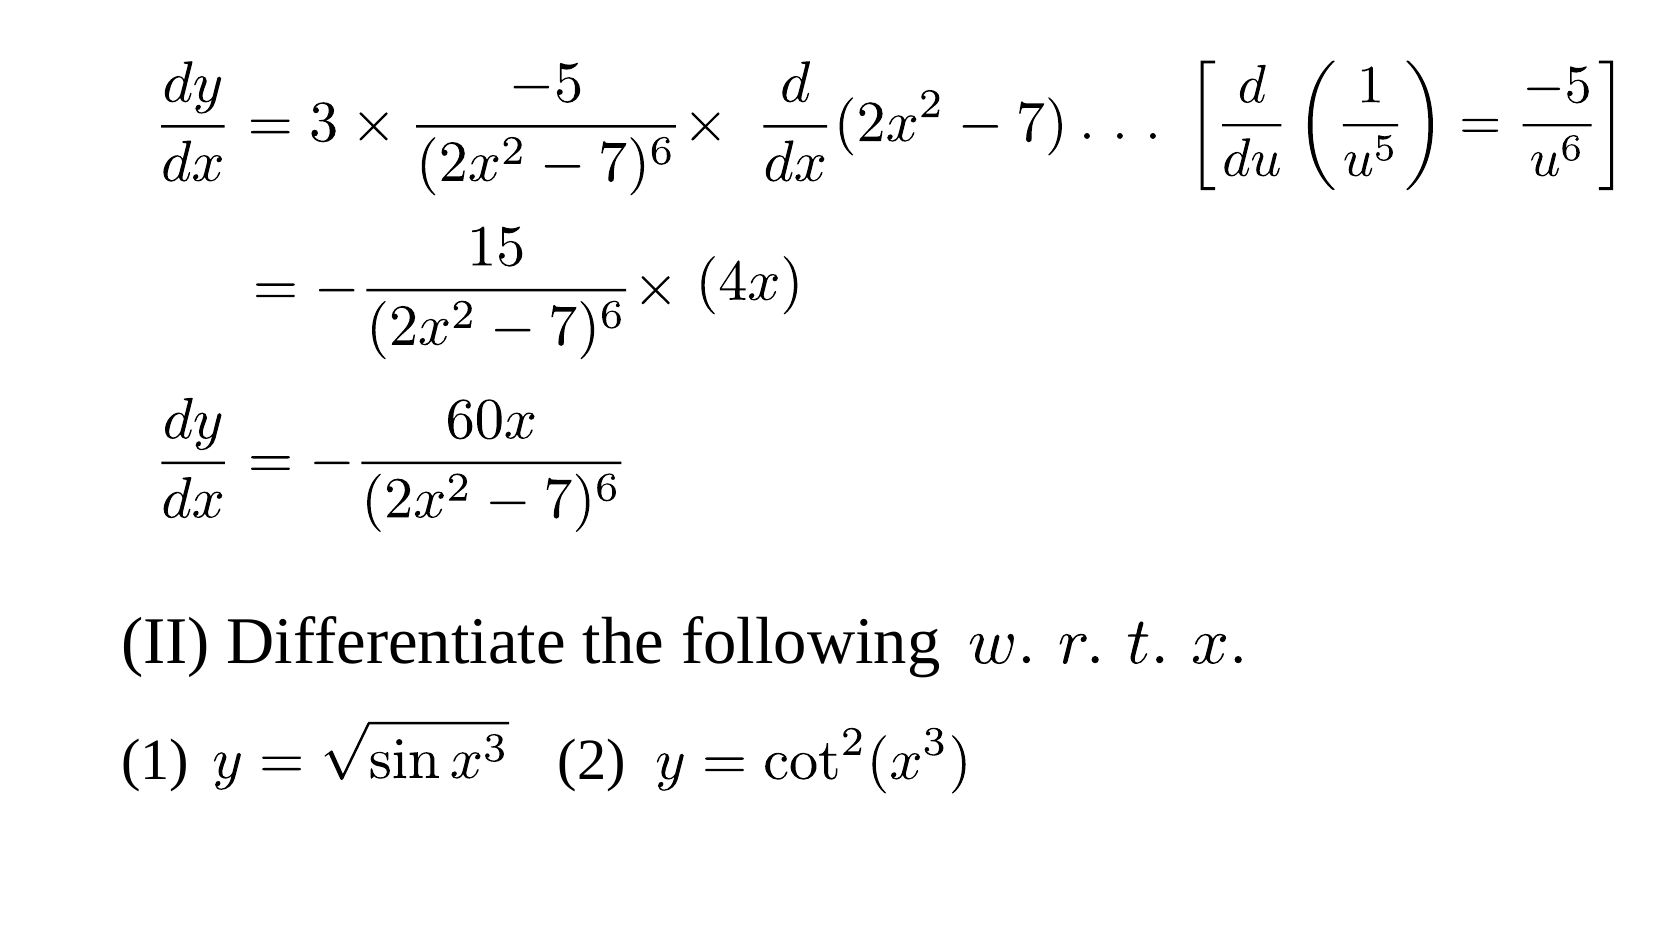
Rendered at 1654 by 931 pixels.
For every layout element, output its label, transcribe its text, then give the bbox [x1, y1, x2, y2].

text_box [213, 721, 510, 790]
text_box [161, 61, 720, 196]
text_box [161, 397, 622, 532]
text_box [969, 621, 1242, 665]
text_box [1082, 60, 1614, 191]
text_box [656, 727, 966, 794]
text_box [255, 226, 670, 360]
text_box [698, 256, 798, 315]
title (II) Differentiate the following (1) (2) [47, 37, 1619, 875]
text_box [763, 61, 1062, 182]
